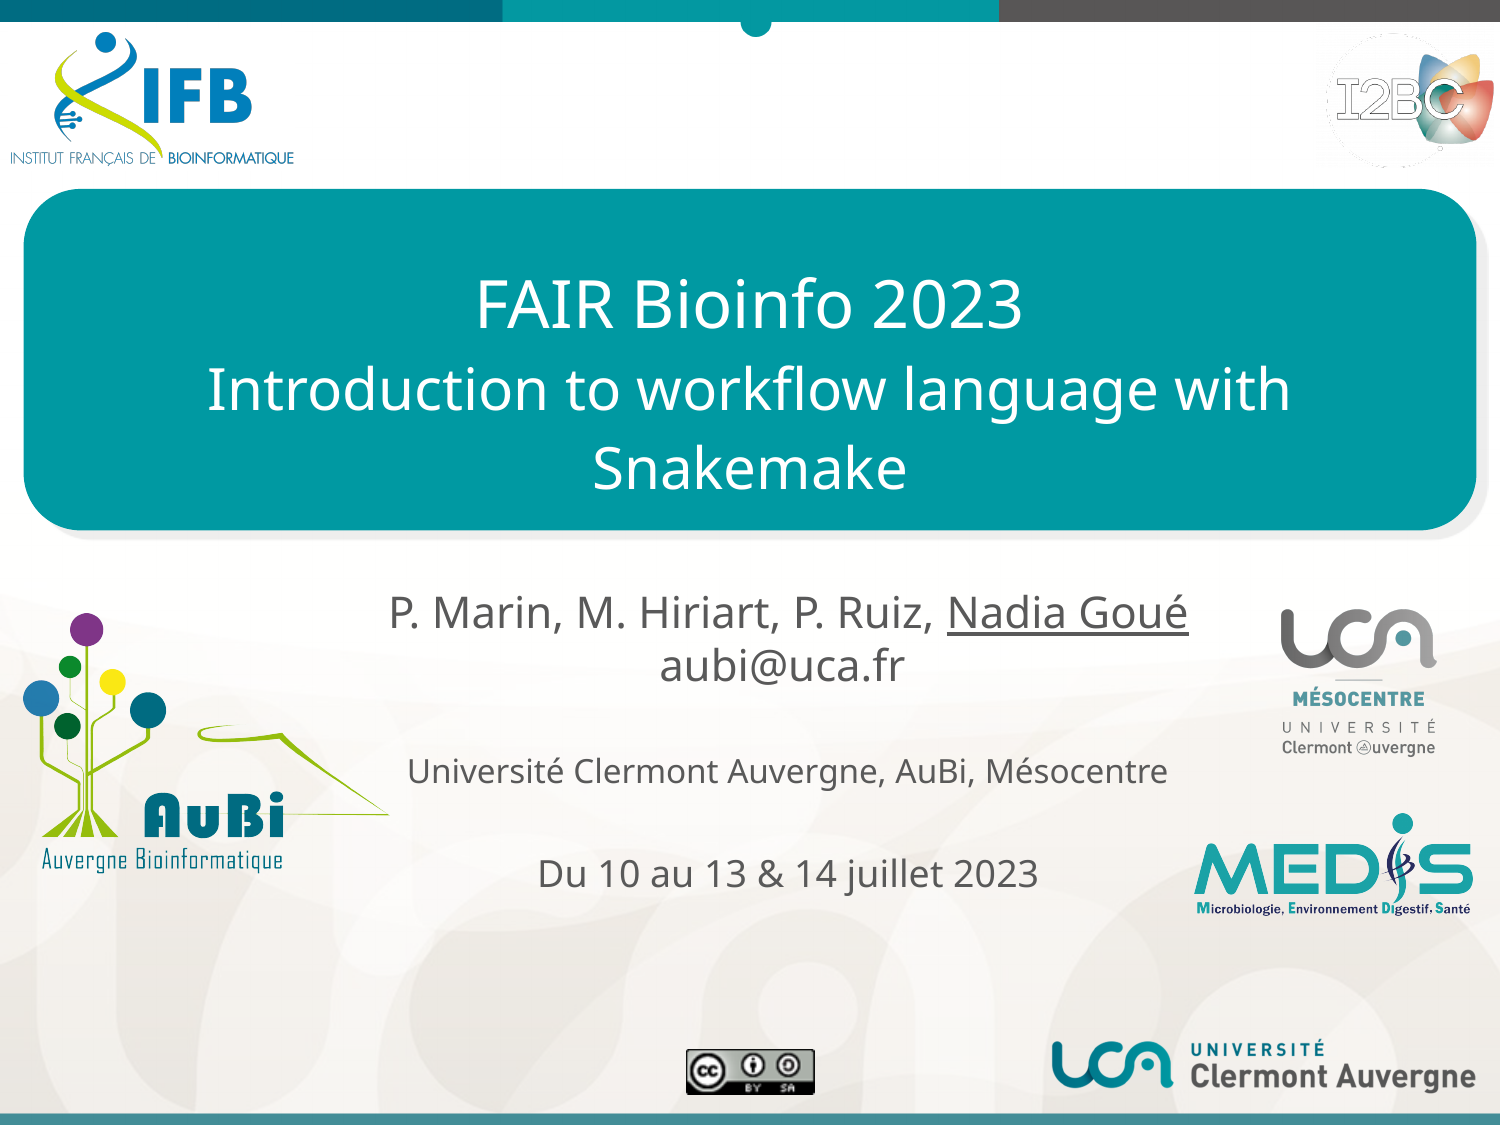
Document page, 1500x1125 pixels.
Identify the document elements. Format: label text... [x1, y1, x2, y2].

text_box FAIR Bioinfo 2023 Introduction to workflow language with Snakemake [23, 188, 1477, 531]
picture [0, 0, 1500, 1125]
text_box P. Marin, M. Hiriart, P. Ruiz, Nadia Goué aubi@uca.fr Université Clermont Auvergne, AuBi, Mésocentre Du 10 au 13 & 14 juillet 2023 [177, 577, 1400, 963]
